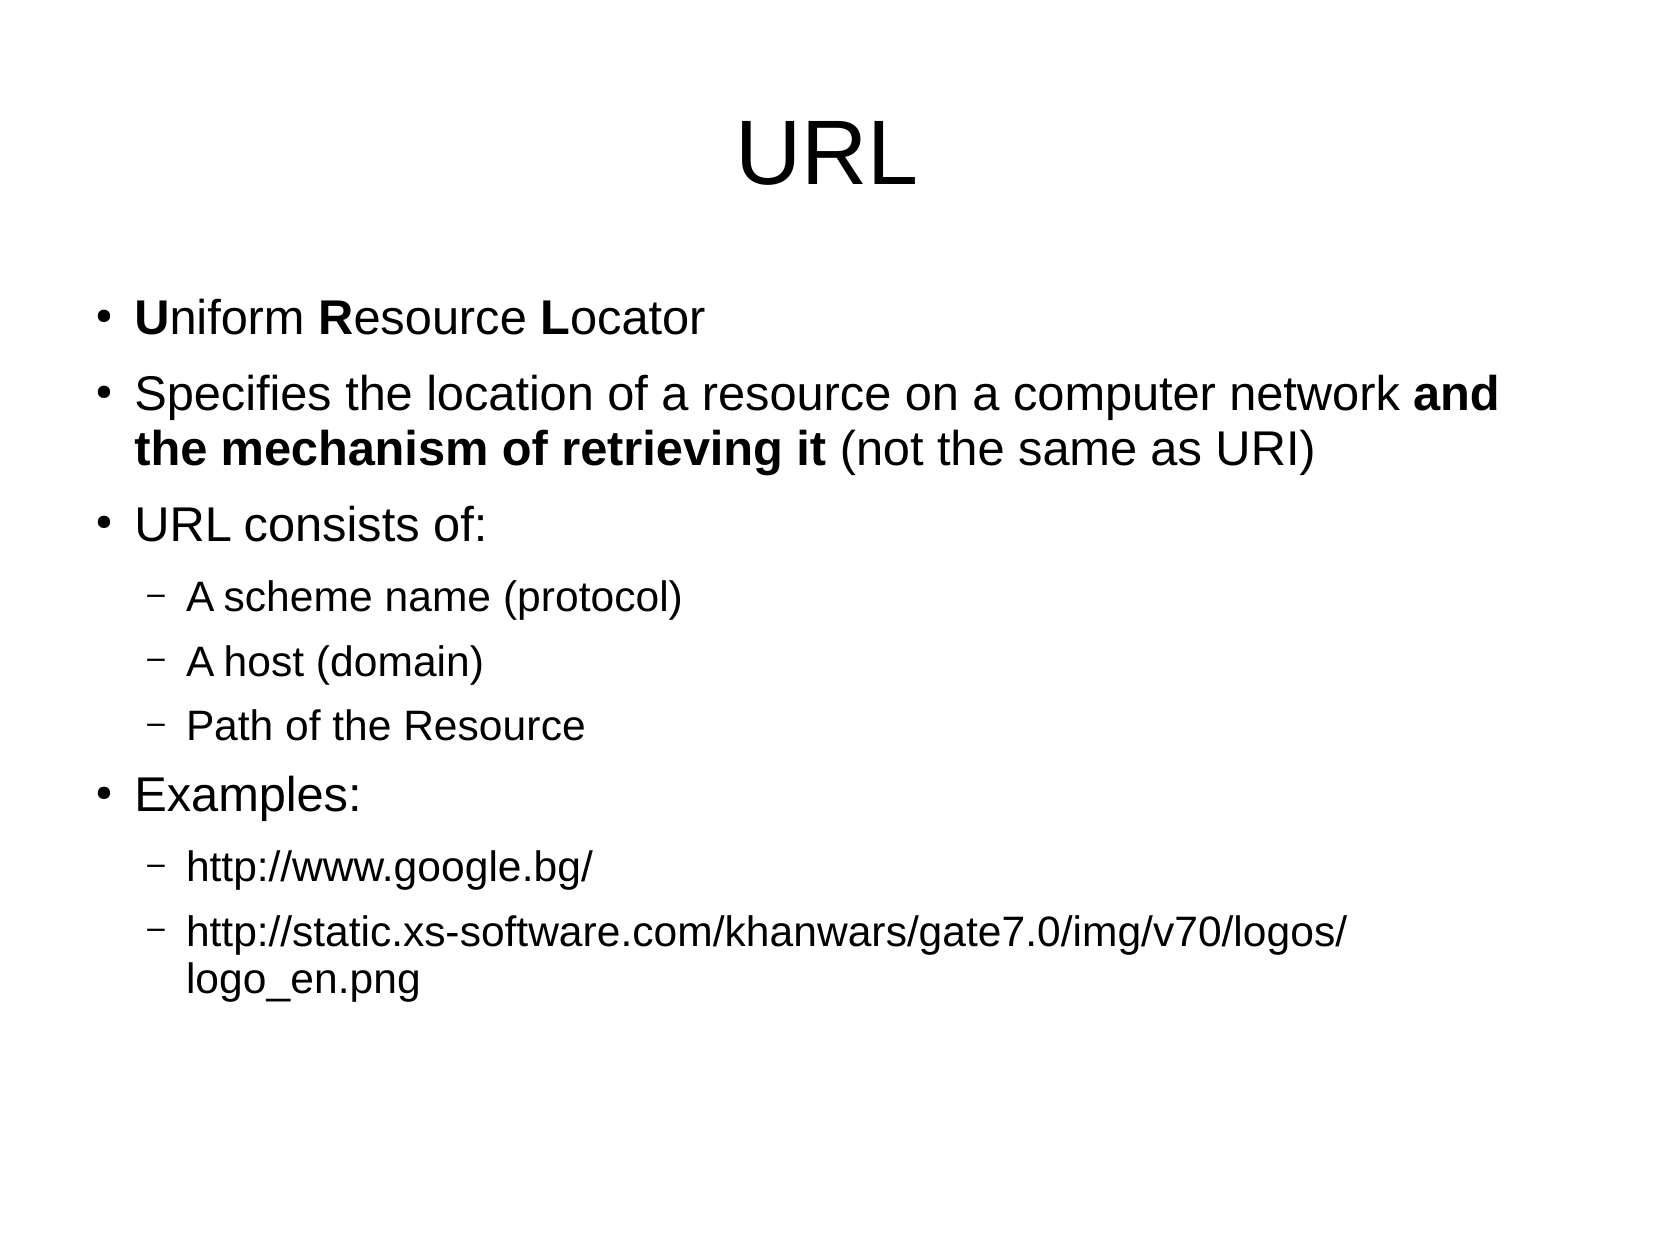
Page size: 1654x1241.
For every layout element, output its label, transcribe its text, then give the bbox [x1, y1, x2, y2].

list Uniform Resource Locator Specifies the location of a resource on a computer network and the mechanism of retrieving it (not the same as URI) URL consists of: A scheme name (protocol) A host (domain) Path of the Resource Examples: http://www.google.bg/ http://static.xs-software.com/khanwars/gate7.0/img/v70/logos/logo_en.png [82, 290, 1571, 1010]
title URL [82, 49, 1571, 257]
